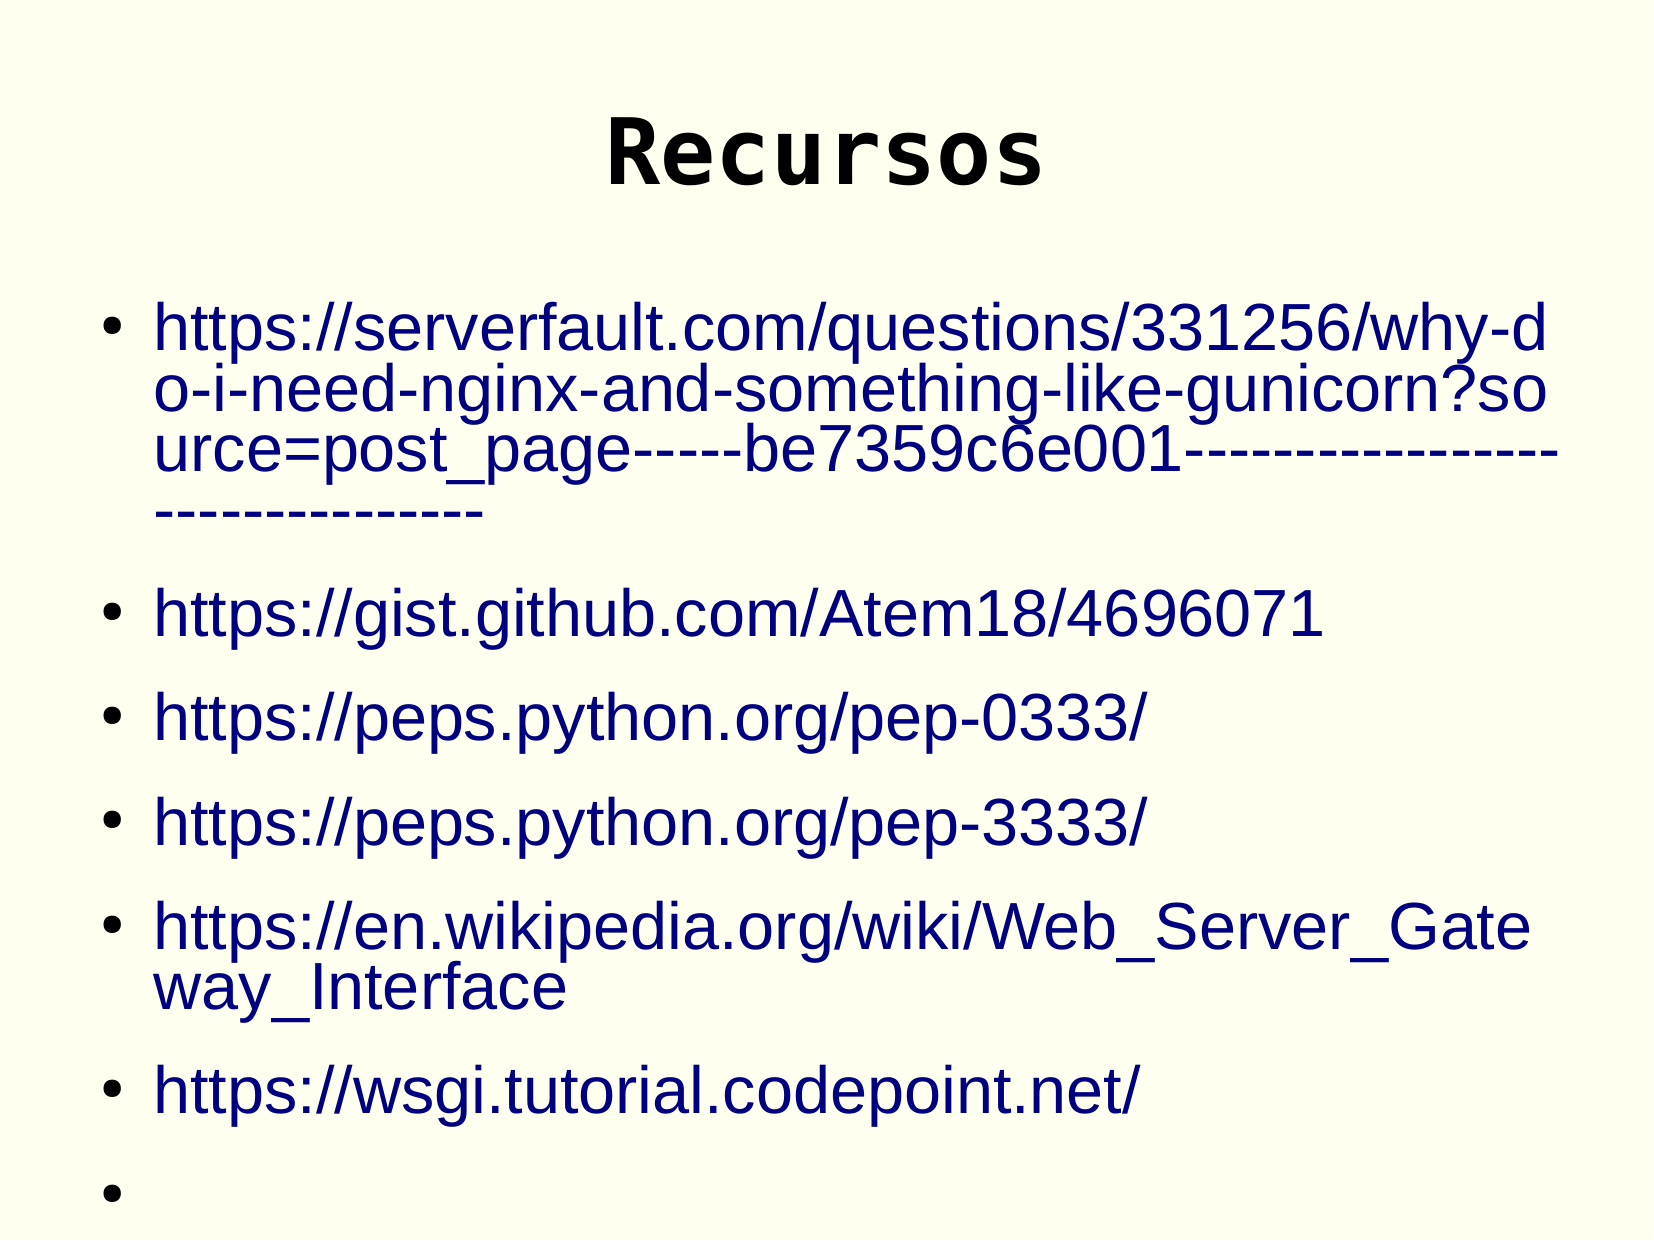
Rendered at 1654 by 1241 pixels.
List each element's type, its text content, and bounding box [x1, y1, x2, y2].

title Recursos [82, 49, 1571, 257]
list https://serverfault.com/questions/331256/why-do-i-need-nginx-and-something-like-gunicorn?source=post_page-----be7359c6e001-------------------------------- https://gist.github.com/Atem18/4696071 https://peps.python.org/pep-0333/ https://peps.python.org/pep-3333/ https://en.wikipedia.org/wiki/Web_Server_Gateway_Interface https://wsgi.tutorial.codepoint.net/ [82, 290, 1571, 1010]
